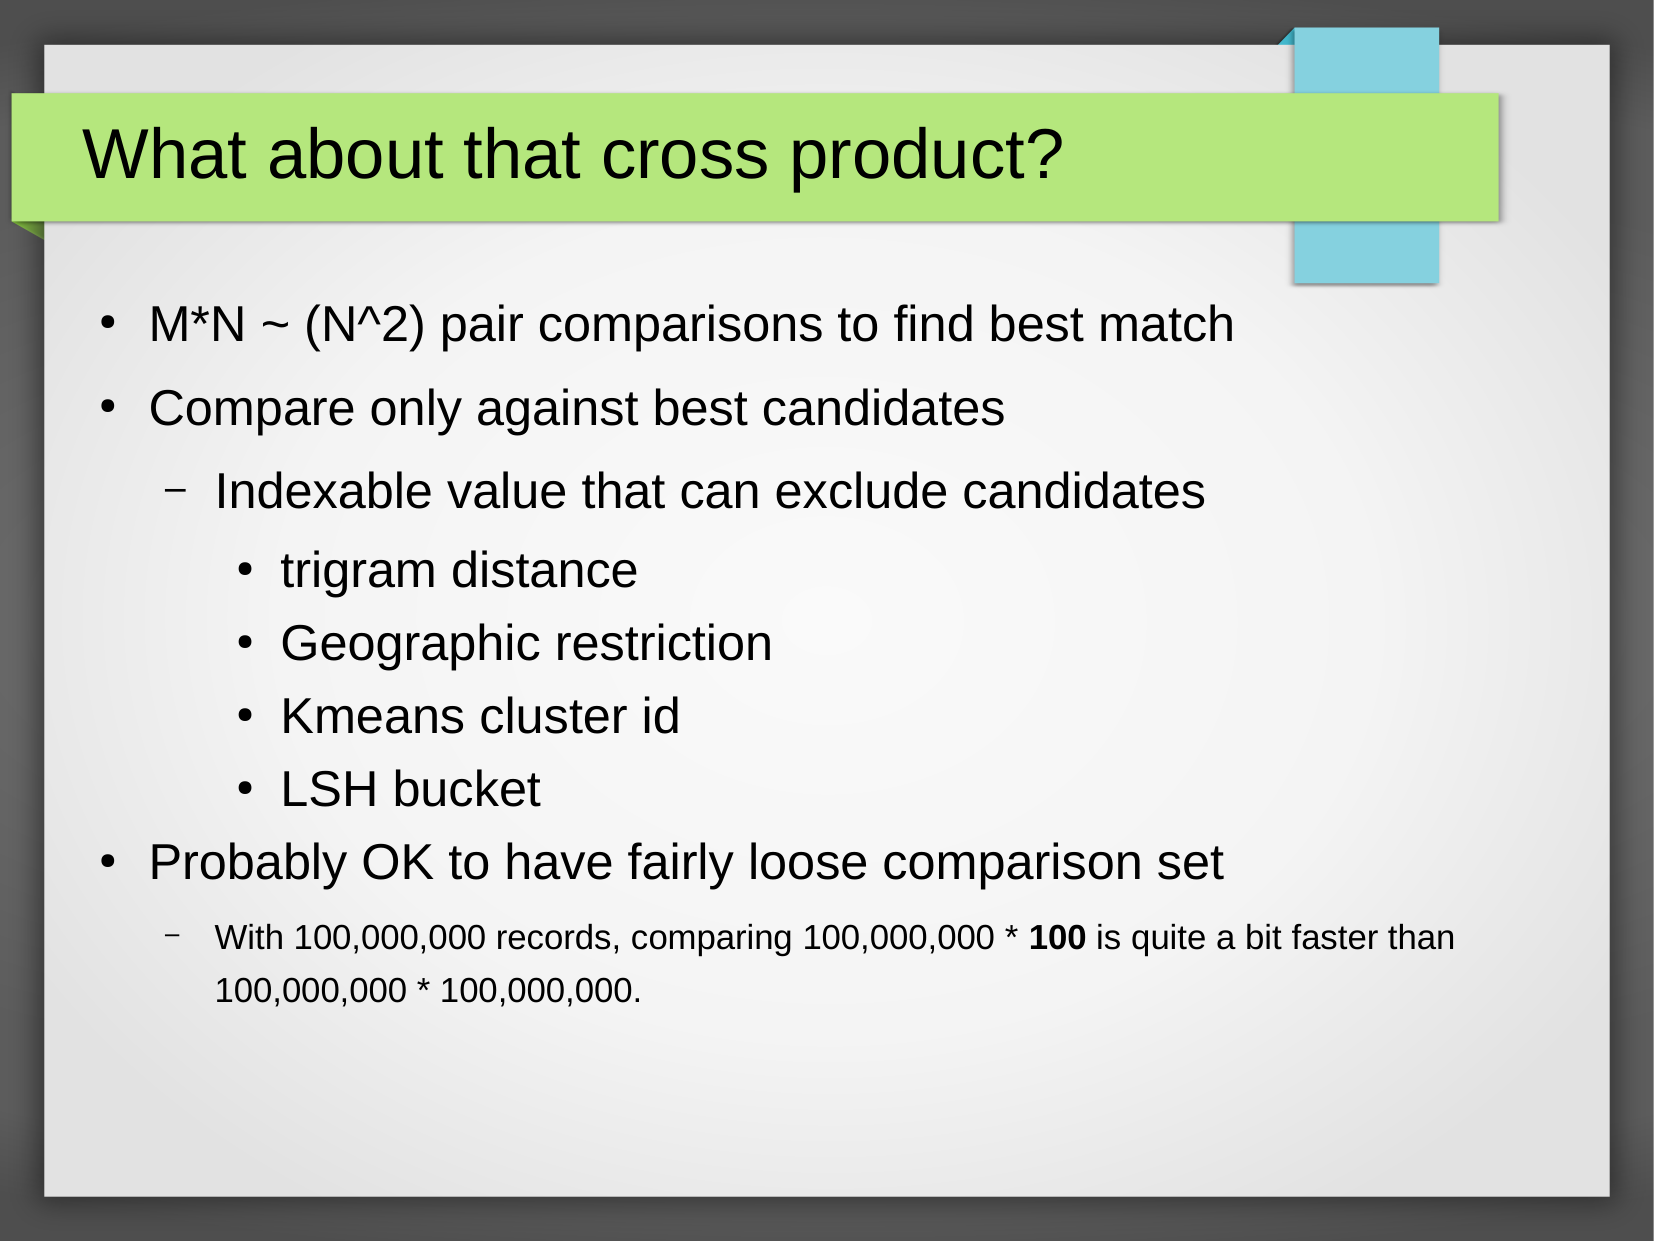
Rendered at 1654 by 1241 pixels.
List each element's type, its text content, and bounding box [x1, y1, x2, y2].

title What about that cross product? [82, 94, 1264, 213]
picture [0, 0, 1654, 1241]
list M*N ~ (N^2) pair comparisons to find best match Compare only against best candidates Indexable value that can exclude candidates trigram distance Geographic restriction Kmeans cluster id LSH bucket Probably OK to have fairly loose comparison set With 100,000,000 records, comparing 100,000,000 * 100 is quite a bit faster than 100,000,000 * 100,000,000. [82, 295, 1571, 1015]
